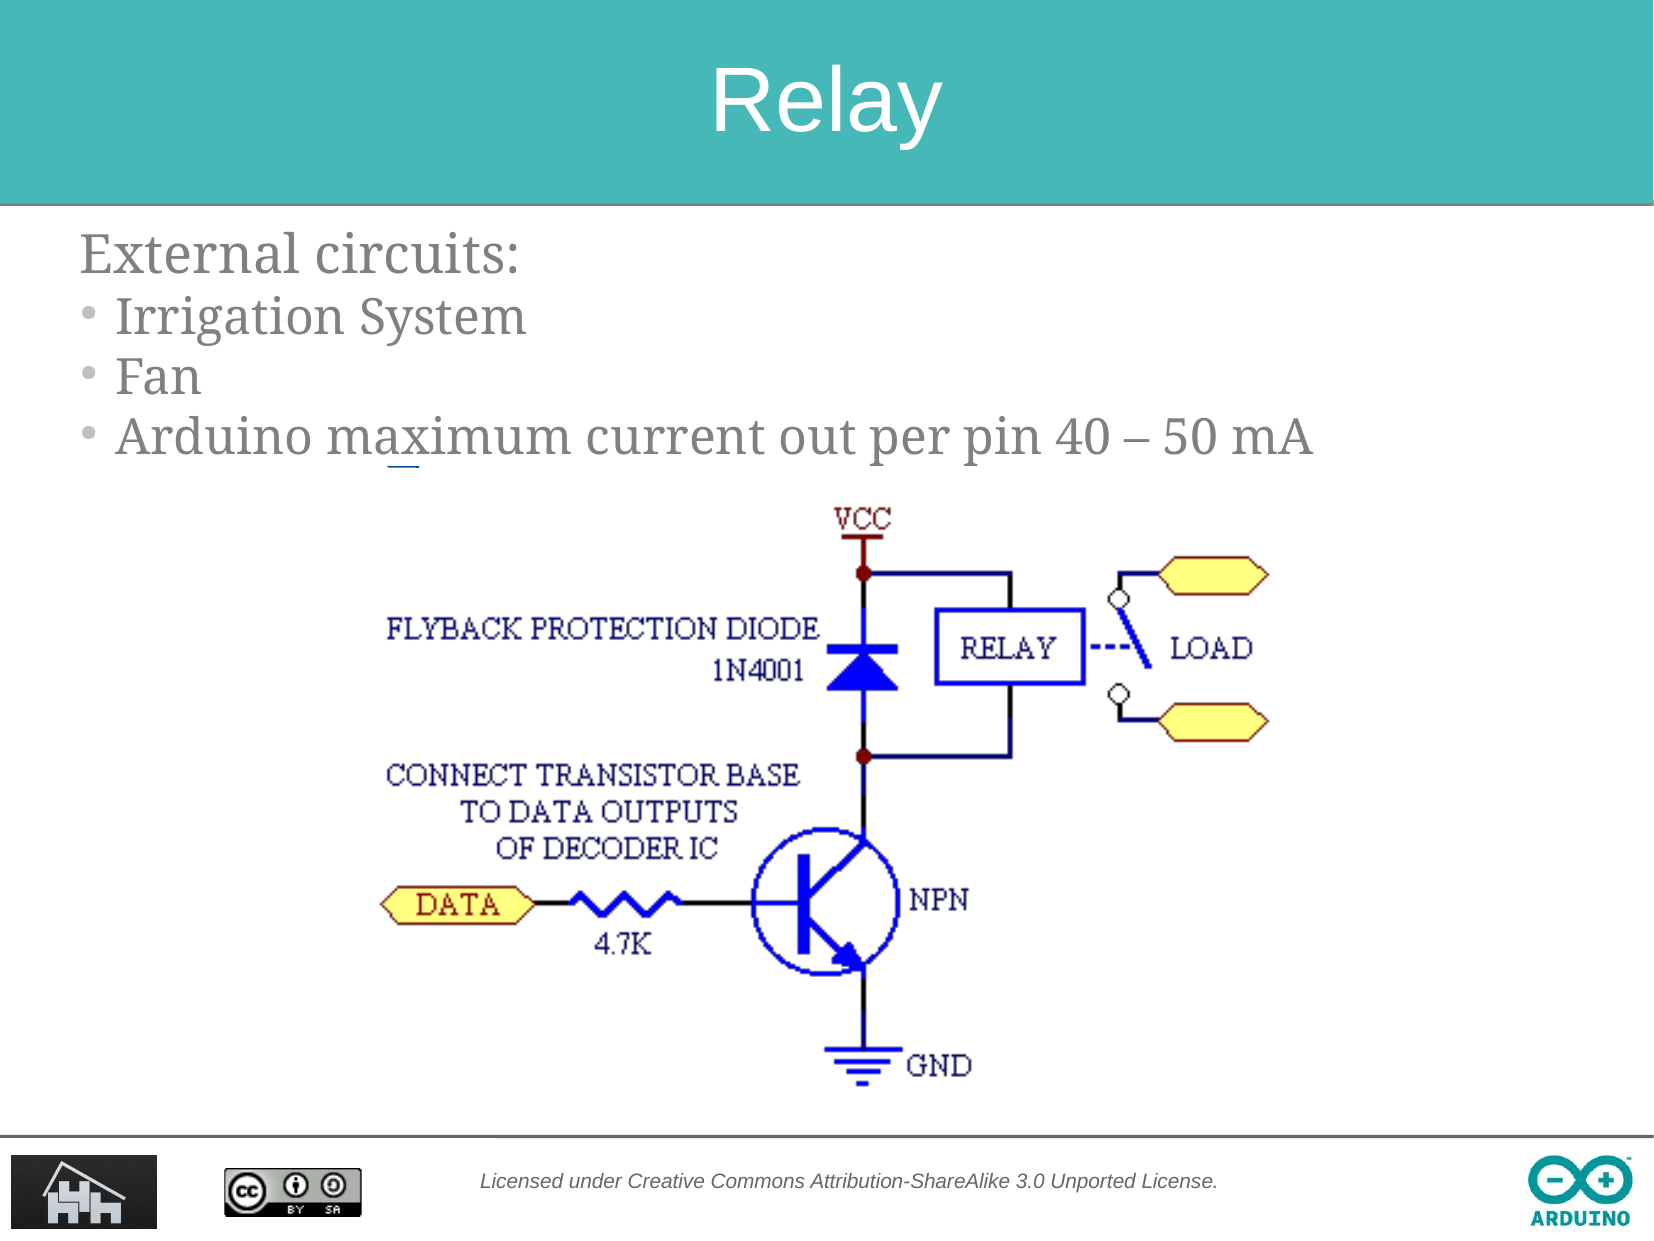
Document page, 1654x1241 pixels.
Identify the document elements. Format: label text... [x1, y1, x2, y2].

picture [371, 496, 1277, 1099]
title Relay [0, 0, 1654, 204]
picture [11, 1155, 157, 1229]
picture [224, 1168, 362, 1217]
picture [1498, 1149, 1654, 1233]
text_box External circuits: Irrigation System Fan Arduino maximum current out per pin 40 – 50 mA [64, 236, 1571, 448]
